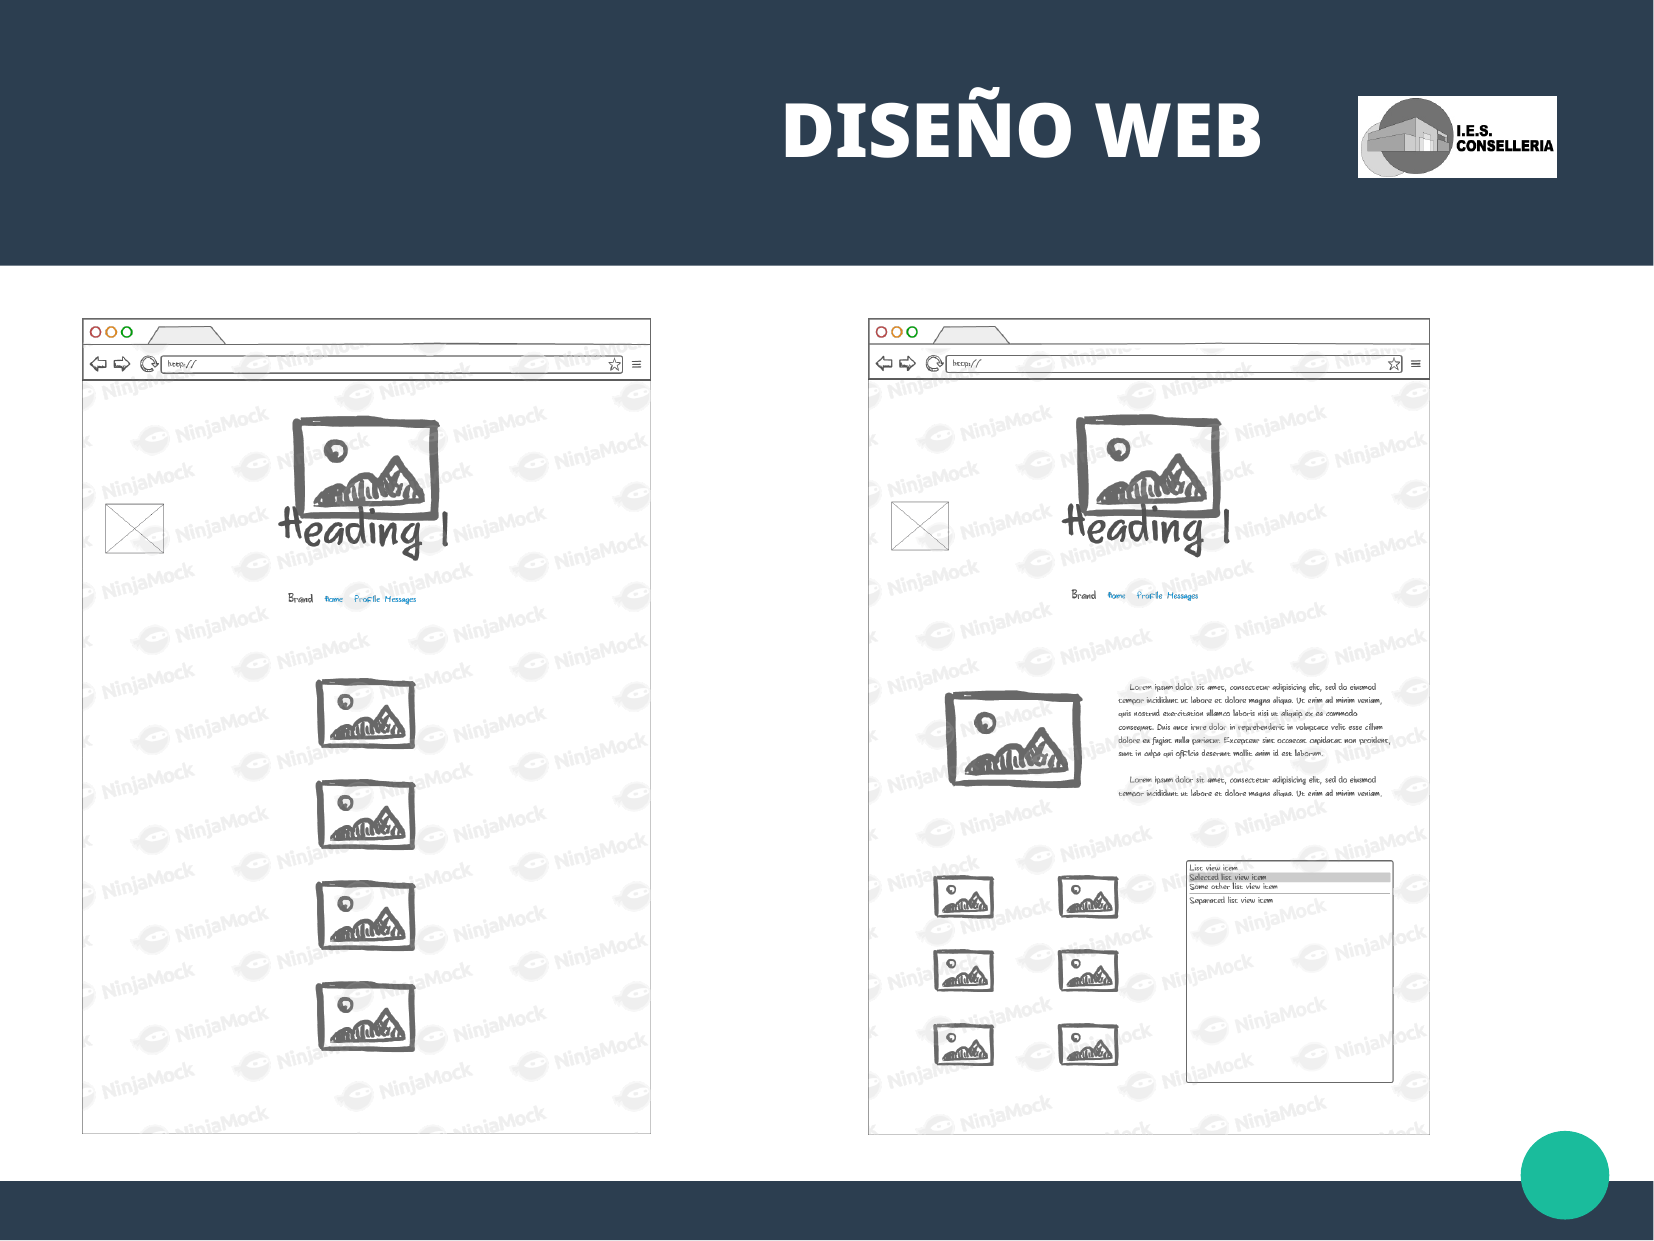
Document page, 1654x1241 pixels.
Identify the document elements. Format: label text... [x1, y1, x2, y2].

picture [868, 318, 1430, 1135]
picture [82, 318, 651, 1134]
picture [1358, 96, 1557, 178]
title DISEÑO WEB [59, 49, 1595, 207]
